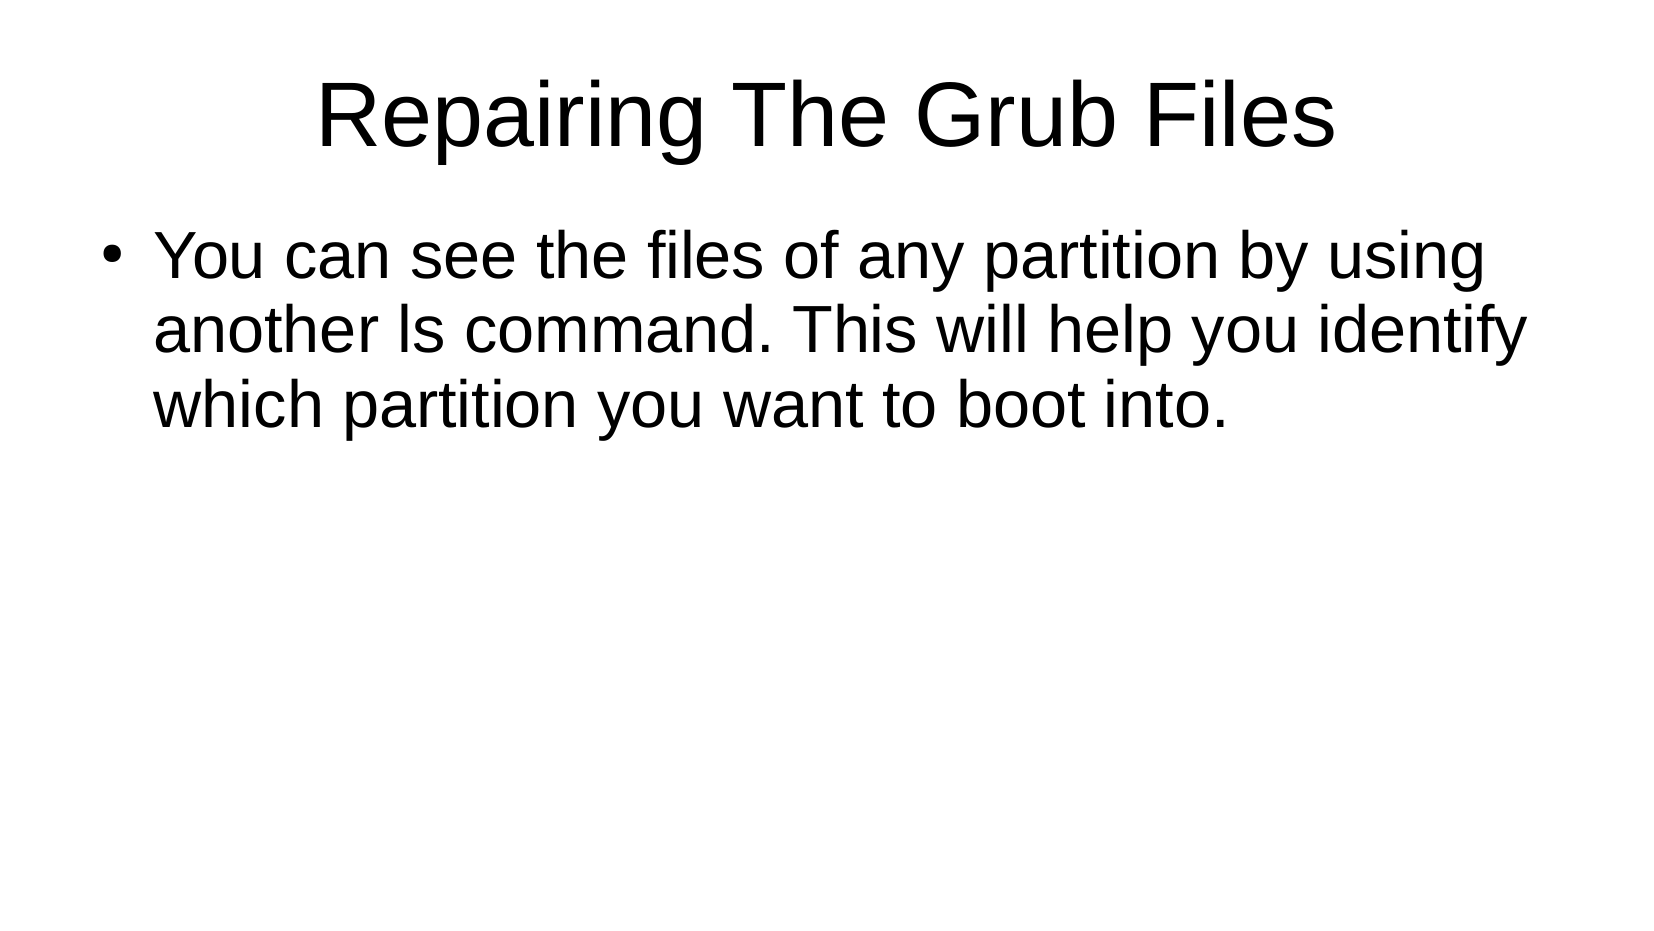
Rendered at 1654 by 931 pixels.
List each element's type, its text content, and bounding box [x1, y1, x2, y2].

title Repairing The Grub Files [82, 37, 1571, 193]
list You can see the files of any partition by using another ls command. This will help you identify which partition you want to boot into. [82, 217, 1571, 758]
